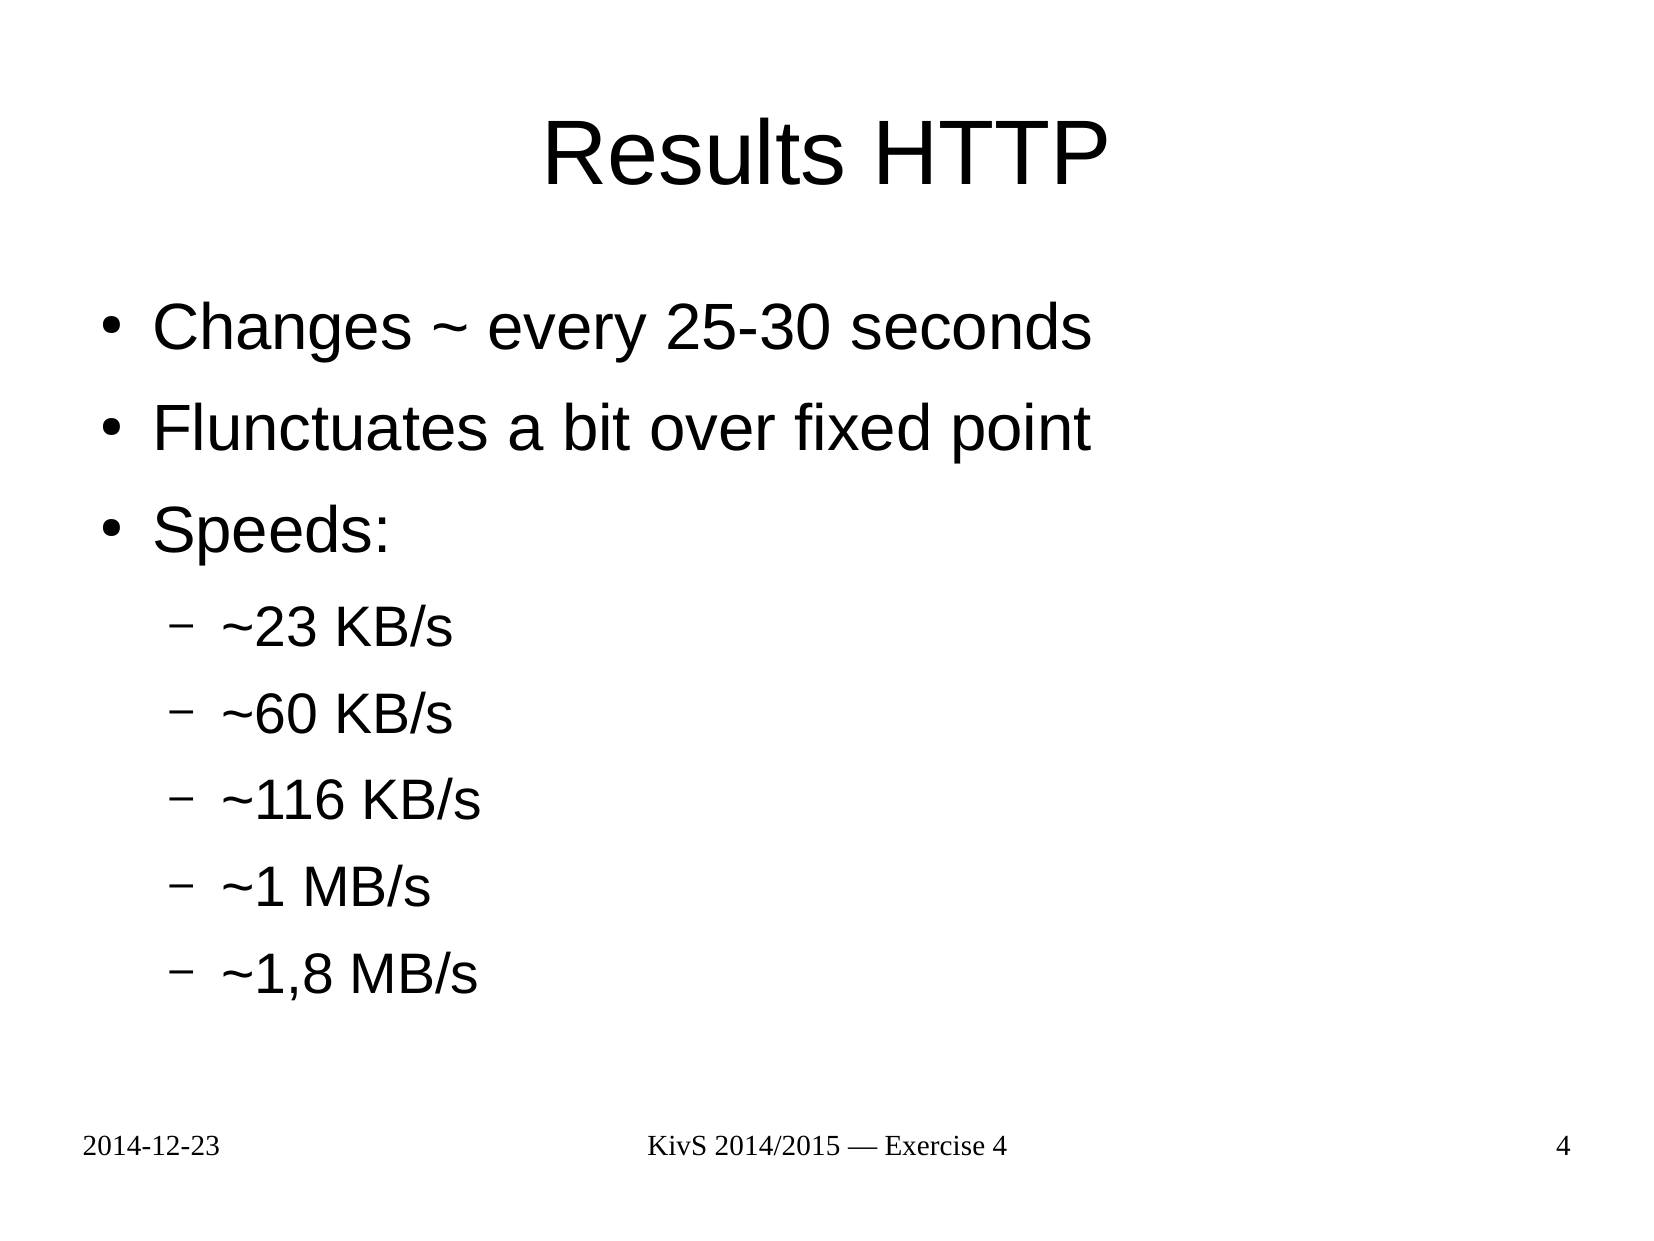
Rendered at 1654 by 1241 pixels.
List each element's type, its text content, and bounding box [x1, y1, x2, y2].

list Changes ~ every 25-30 seconds Flunctuates a bit over fixed point Speeds: ~23 KB/s ~60 KB/s ~116 KB/s ~1 MB/s ~1,8 MB/s [82, 290, 1571, 1010]
title Results HTTP [82, 49, 1571, 257]
